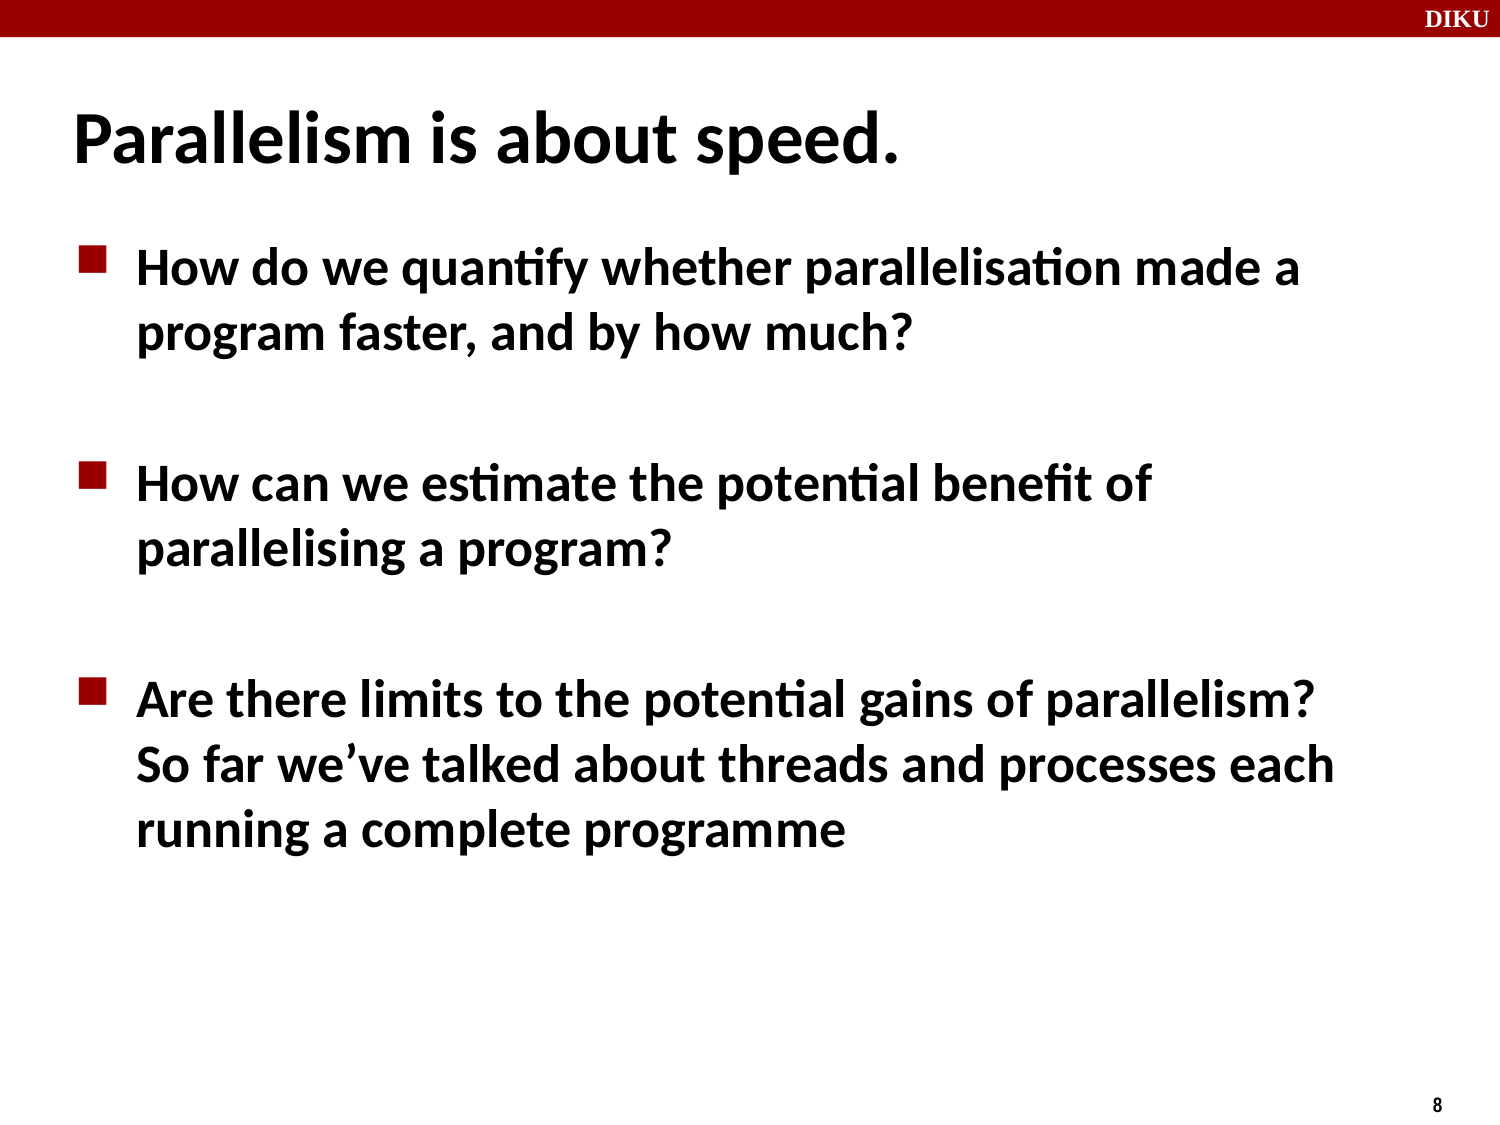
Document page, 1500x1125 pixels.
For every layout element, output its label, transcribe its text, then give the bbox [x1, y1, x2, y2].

text_box How do we quantify whether parallelisation made a program faster, and by how much? How can we estimate the potential benefit of parallelising a program? Are there limits to the potential gains of parallelism?So far we’ve talked about threads and processes each running a complete programme [65, 223, 1361, 1039]
text_box Parallelism is about speed. [58, 71, 1304, 197]
